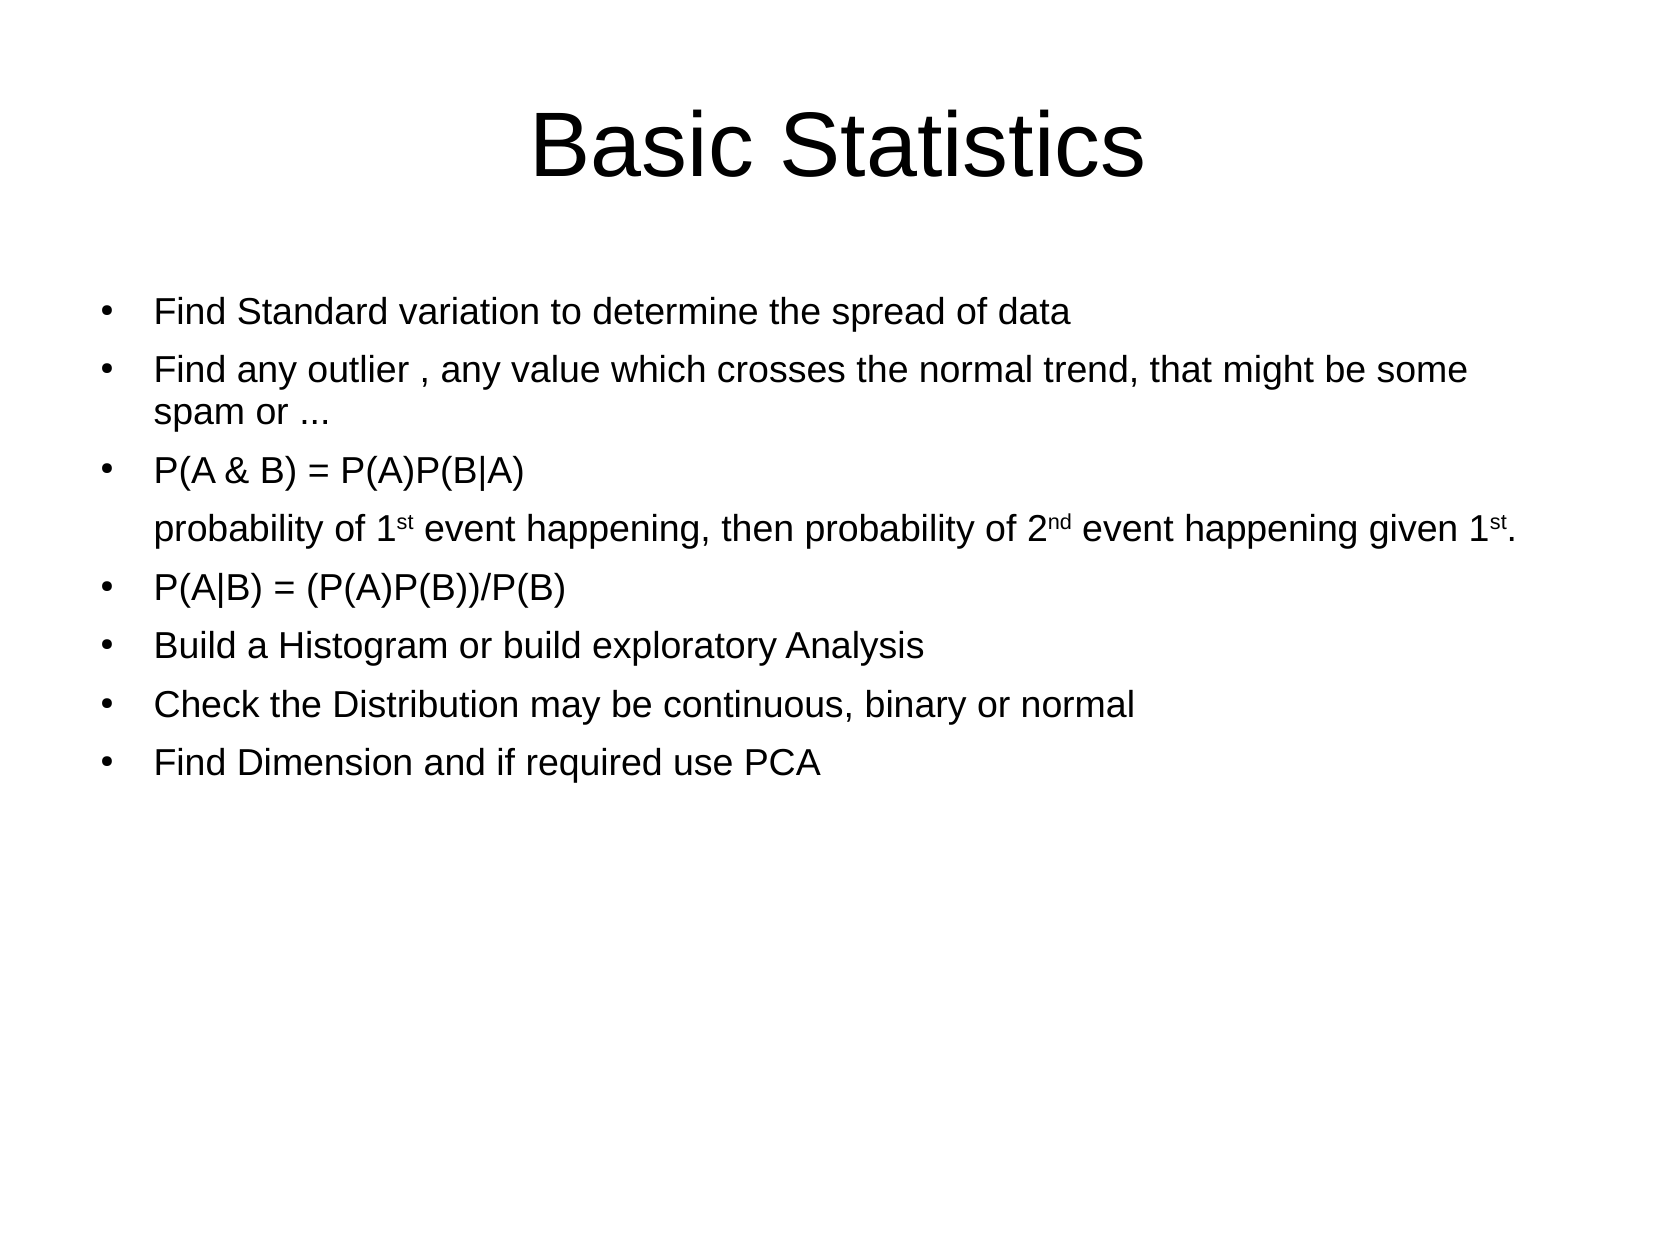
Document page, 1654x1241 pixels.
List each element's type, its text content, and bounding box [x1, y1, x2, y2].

list Find Standard variation to determine the spread of data Find any outlier , any value which crosses the normal trend, that might be some spam or ... P(A & B) = P(A)P(B|A) probability of 1st event happening, then probability of 2nd event happening given 1st. P(A|B) = (P(A)P(B))/P(B) Build a Histogram or build exploratory Analysis Check the Distribution may be continuous, binary or normal Find Dimension and if required use PCA [82, 290, 1571, 1010]
title Basic Statistics [95, 40, 1583, 249]
